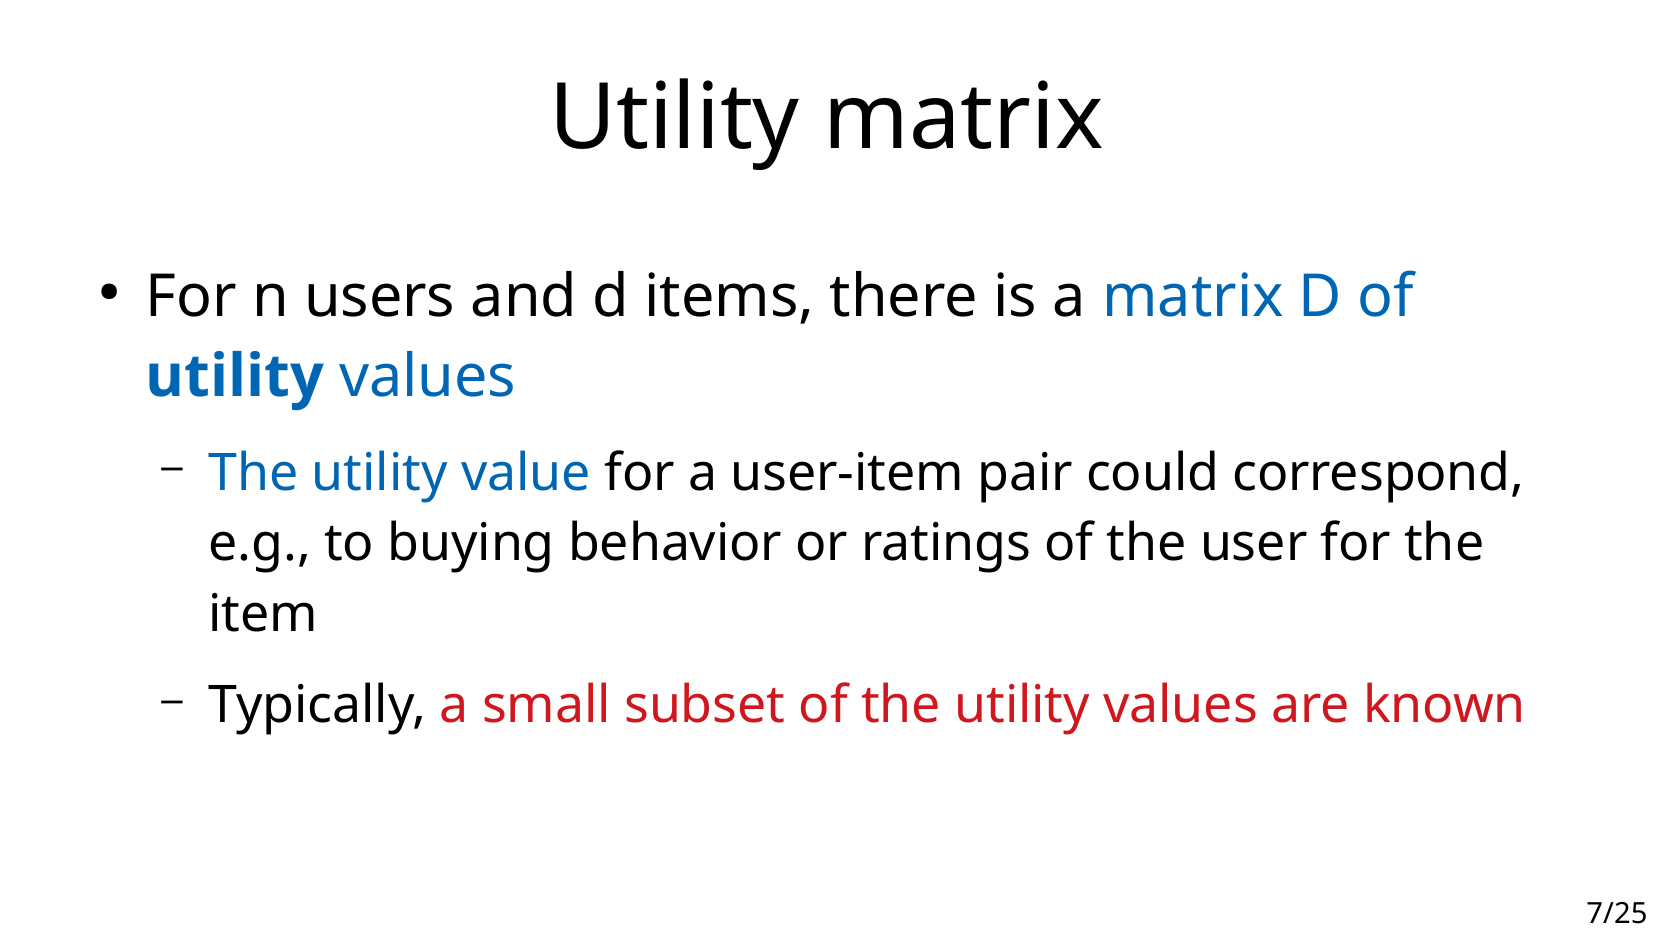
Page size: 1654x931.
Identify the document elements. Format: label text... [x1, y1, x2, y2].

list For n users and d items, there is a matrix D of utility values The utility value for a user-item pair could correspond, e.g., to buying behavior or ratings of the user for the item Typically, a small subset of the utility values are known [82, 253, 1571, 793]
title Utility matrix [82, 1, 1571, 226]
